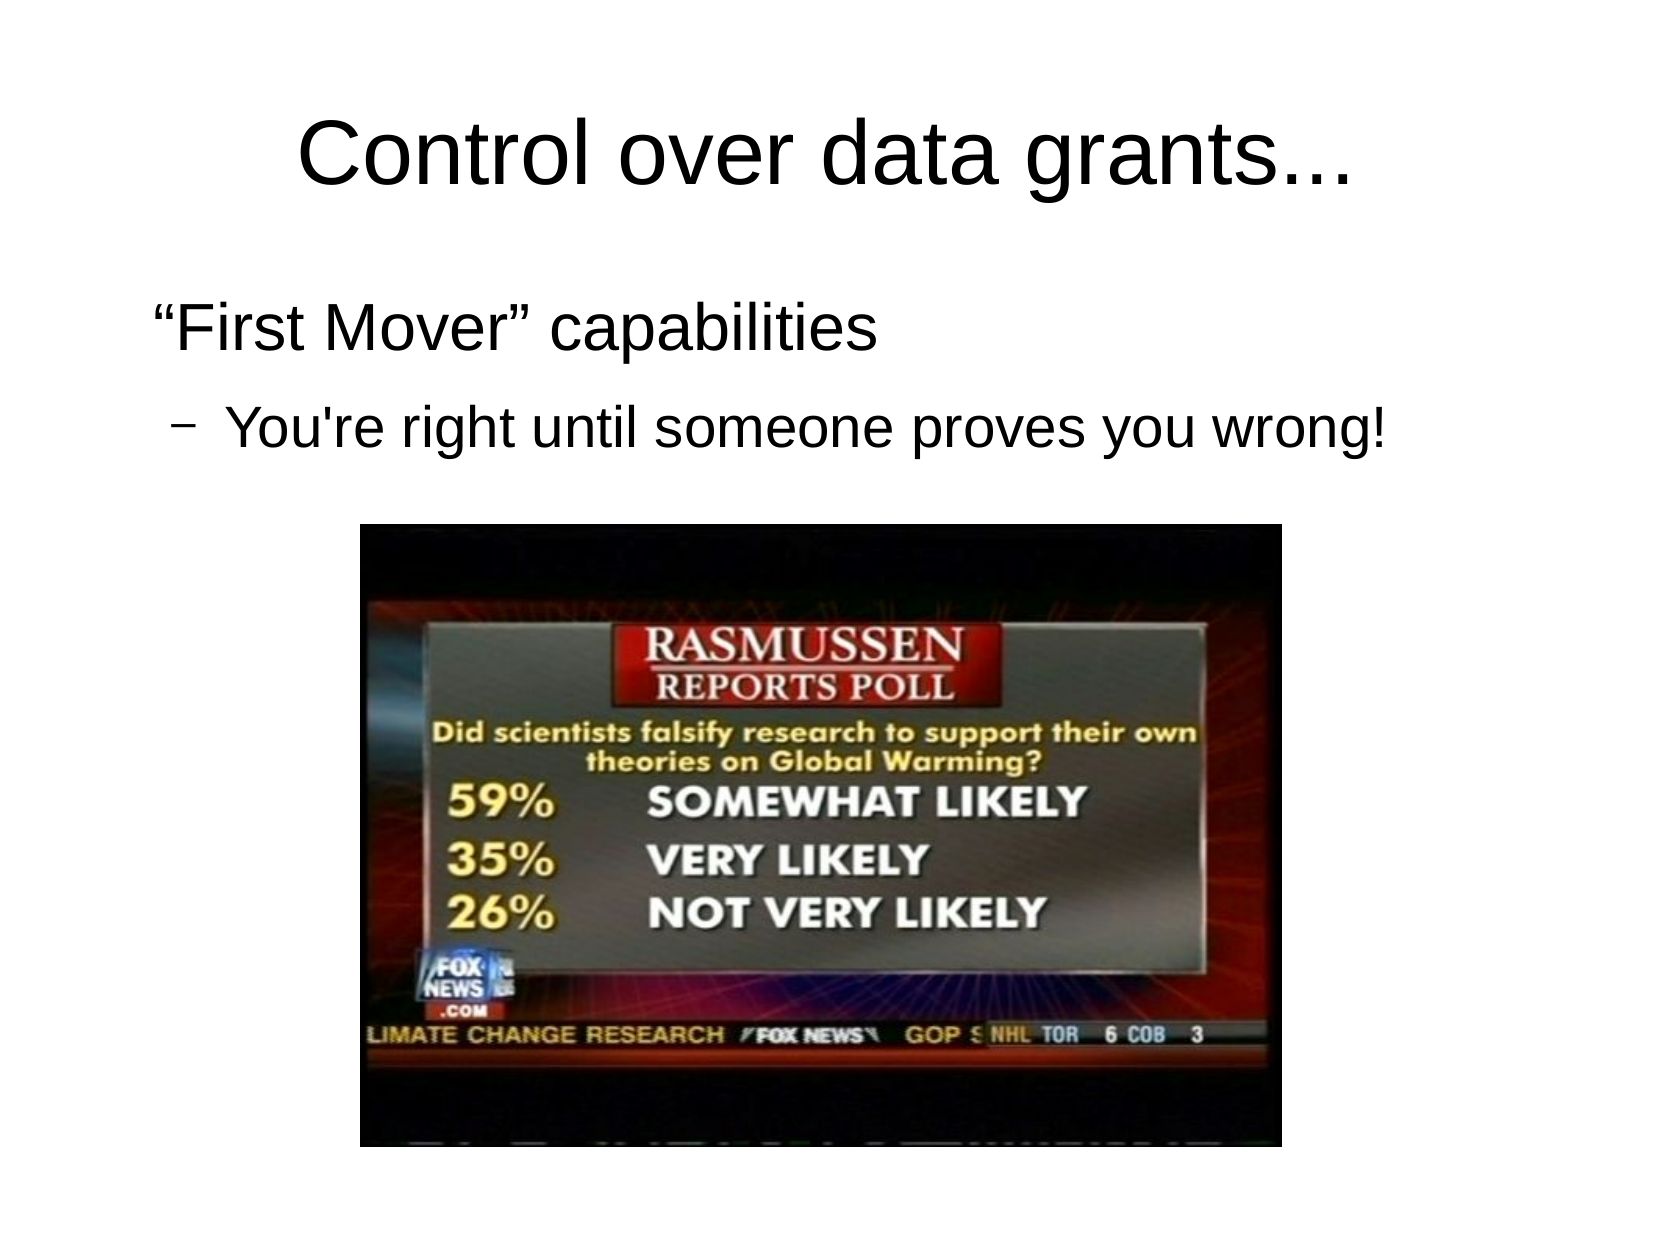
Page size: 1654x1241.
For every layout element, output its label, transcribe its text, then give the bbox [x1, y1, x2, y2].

picture [360, 524, 1282, 1147]
list “First Mover” capabilities You're right until someone proves you wrong! [82, 290, 1571, 1141]
title Control over data grants... [82, 49, 1571, 257]
